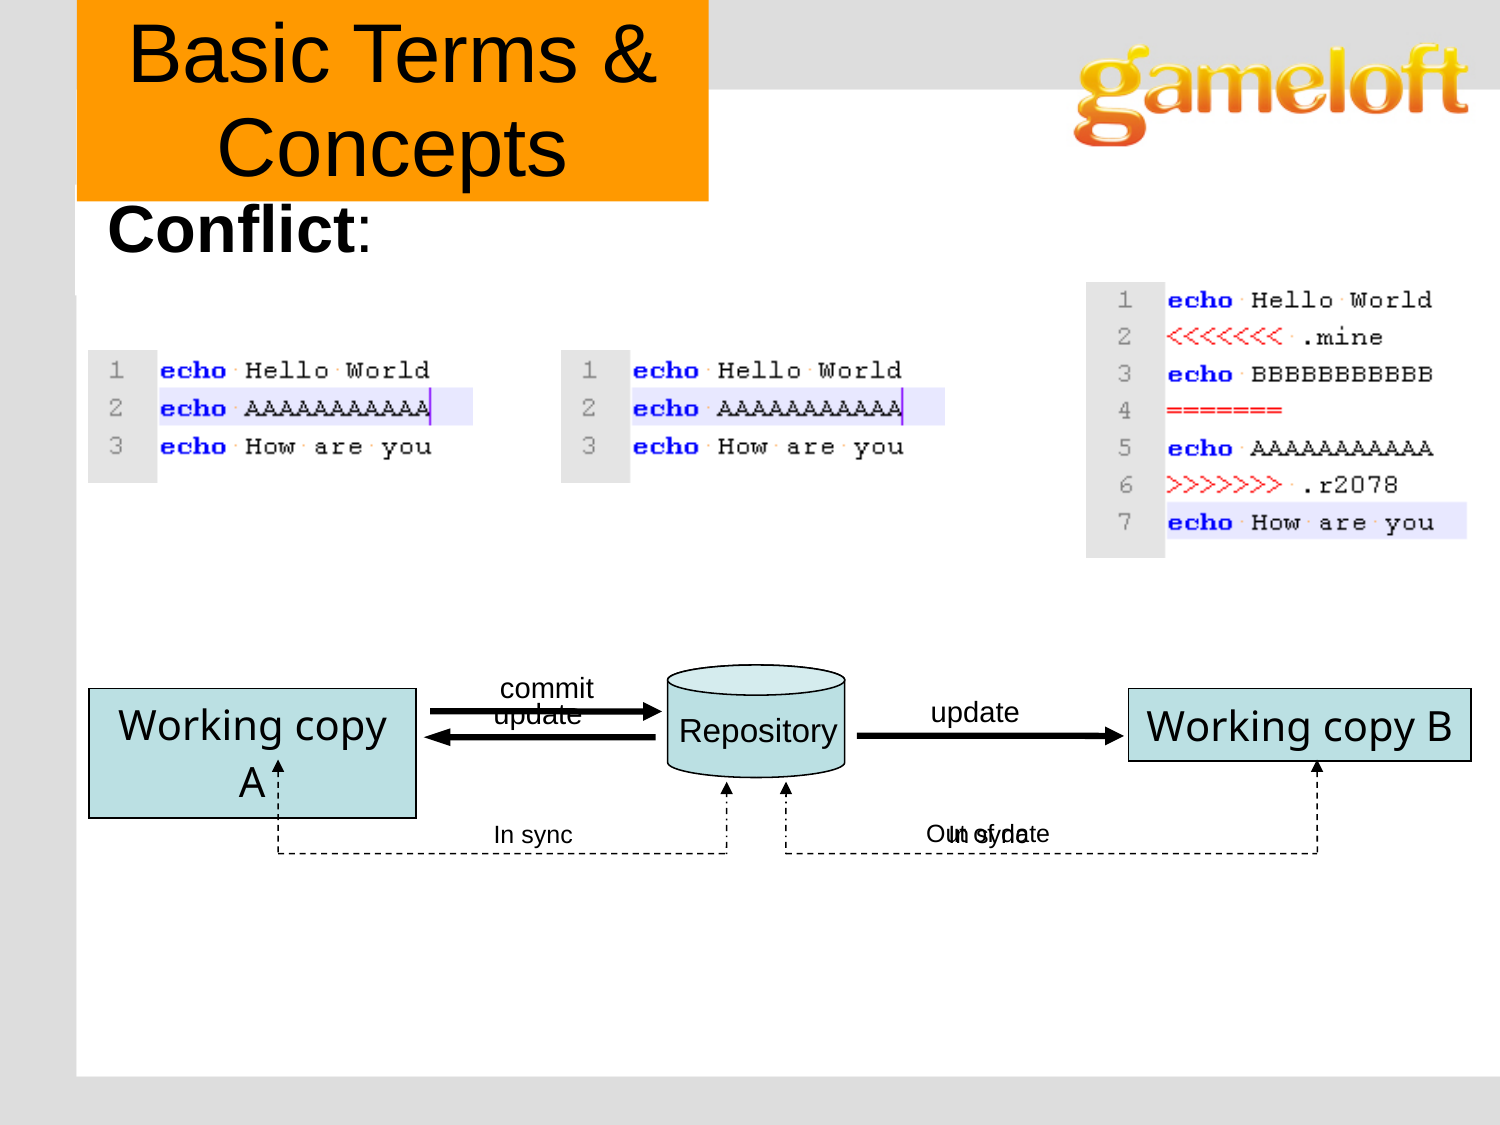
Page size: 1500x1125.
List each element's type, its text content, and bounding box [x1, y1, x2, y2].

title Basic Terms & Concepts [76, 0, 709, 202]
list Conflict: [75, 184, 1471, 296]
text_box Working copy A [88, 688, 417, 818]
picture [0, 0, 1500, 1125]
text_box Repository [657, 704, 859, 758]
text_box Working copy B [1128, 688, 1472, 762]
text_box [667, 682, 845, 704]
text_box commit [484, 664, 615, 713]
text_box In sync [478, 812, 588, 857]
text_box update [478, 715, 609, 739]
text_box Out of date [911, 812, 1066, 856]
text_box [667, 758, 845, 778]
text_box update [915, 688, 1046, 737]
